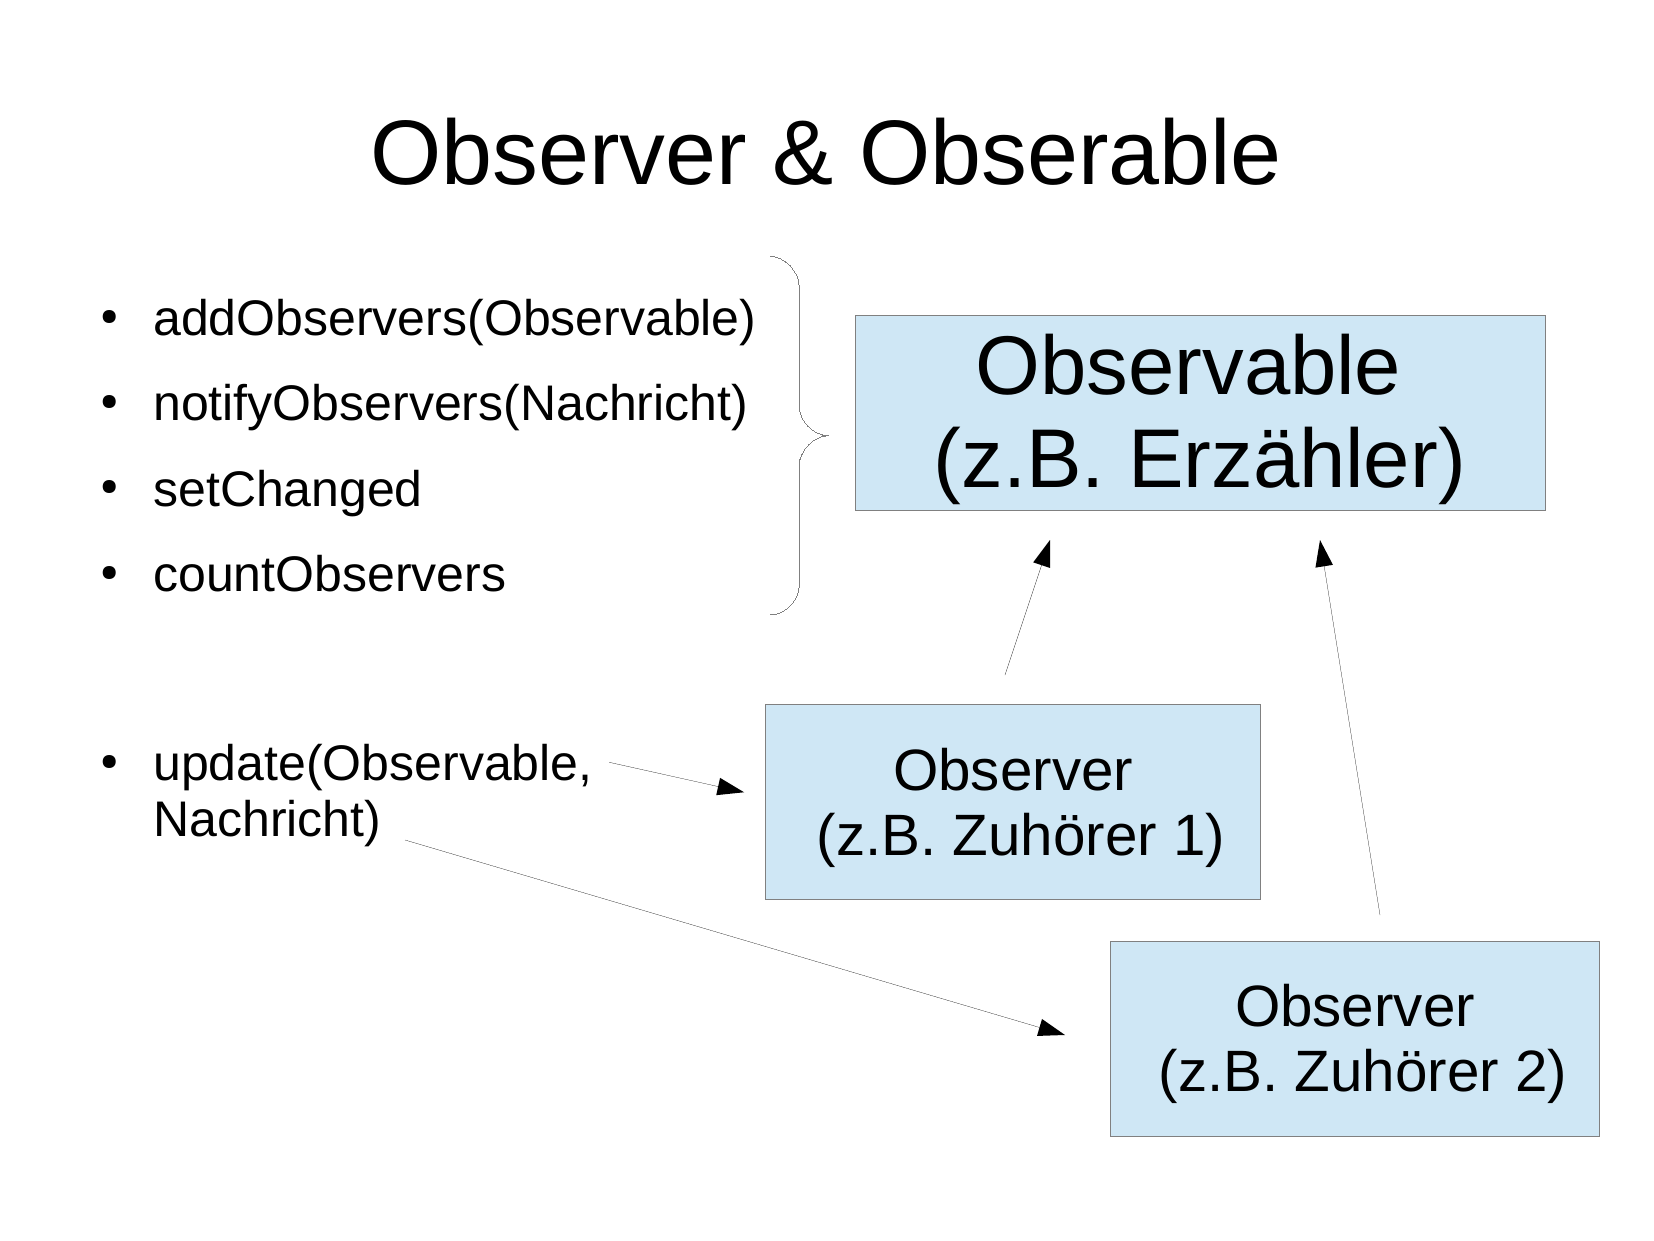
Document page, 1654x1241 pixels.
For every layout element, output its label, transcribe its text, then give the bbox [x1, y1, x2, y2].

text_box Observer (z.B. Zuhörer 2) [1110, 941, 1600, 1137]
list addObservers(Observable) notifyObservers(Nachricht) setChanged countObservers update(Observable, Nachricht) [82, 290, 793, 1010]
text_box Observer (z.B. Zuhörer 1) [765, 704, 1261, 900]
text_box Observable (z.B. Erzähler) [855, 315, 1546, 511]
title Observer & Obserable [82, 49, 1571, 257]
